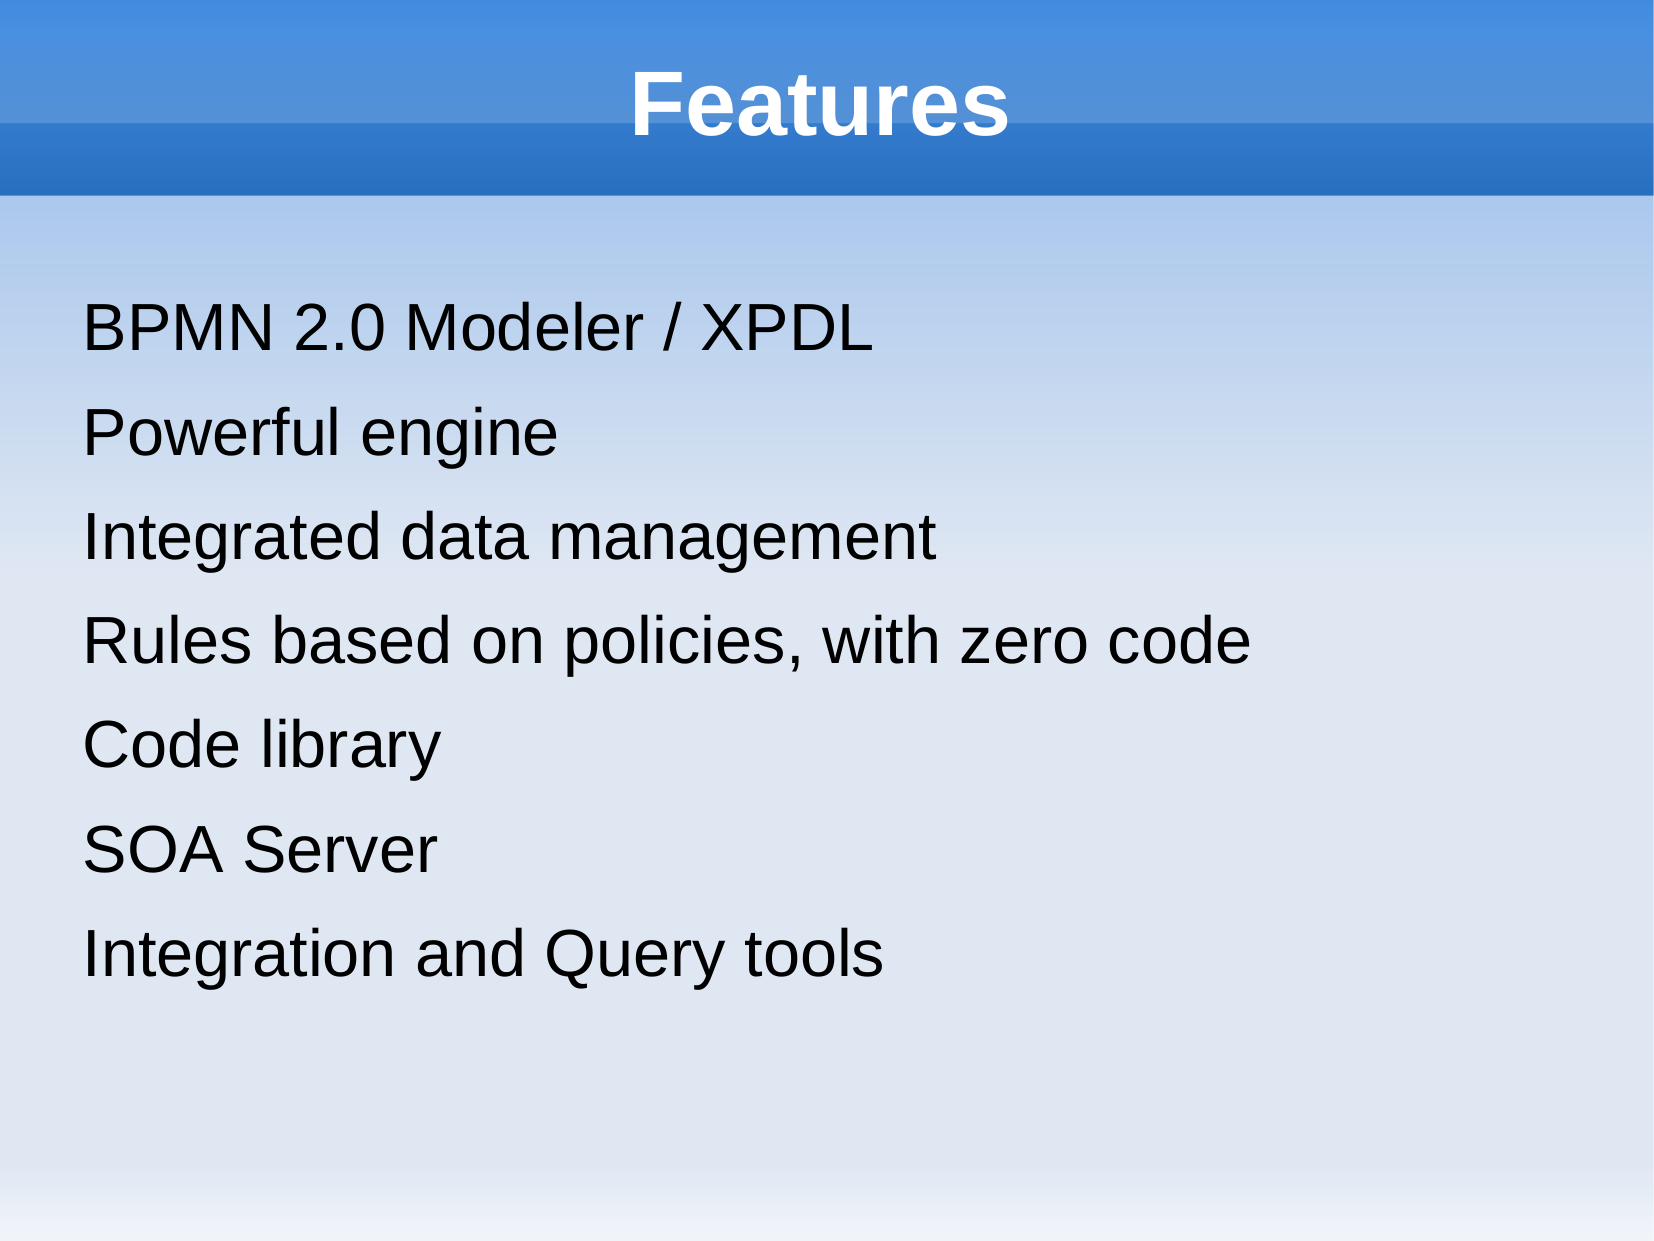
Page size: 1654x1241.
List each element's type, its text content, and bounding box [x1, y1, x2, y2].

title Features [76, 0, 1565, 208]
list BPMN 2.0 Modeler / XPDL Powerful engine Integrated data management Rules based on policies, with zero code Code library SOA Server Integration and Query tools [82, 290, 1571, 1109]
picture [0, 0, 1654, 1241]
